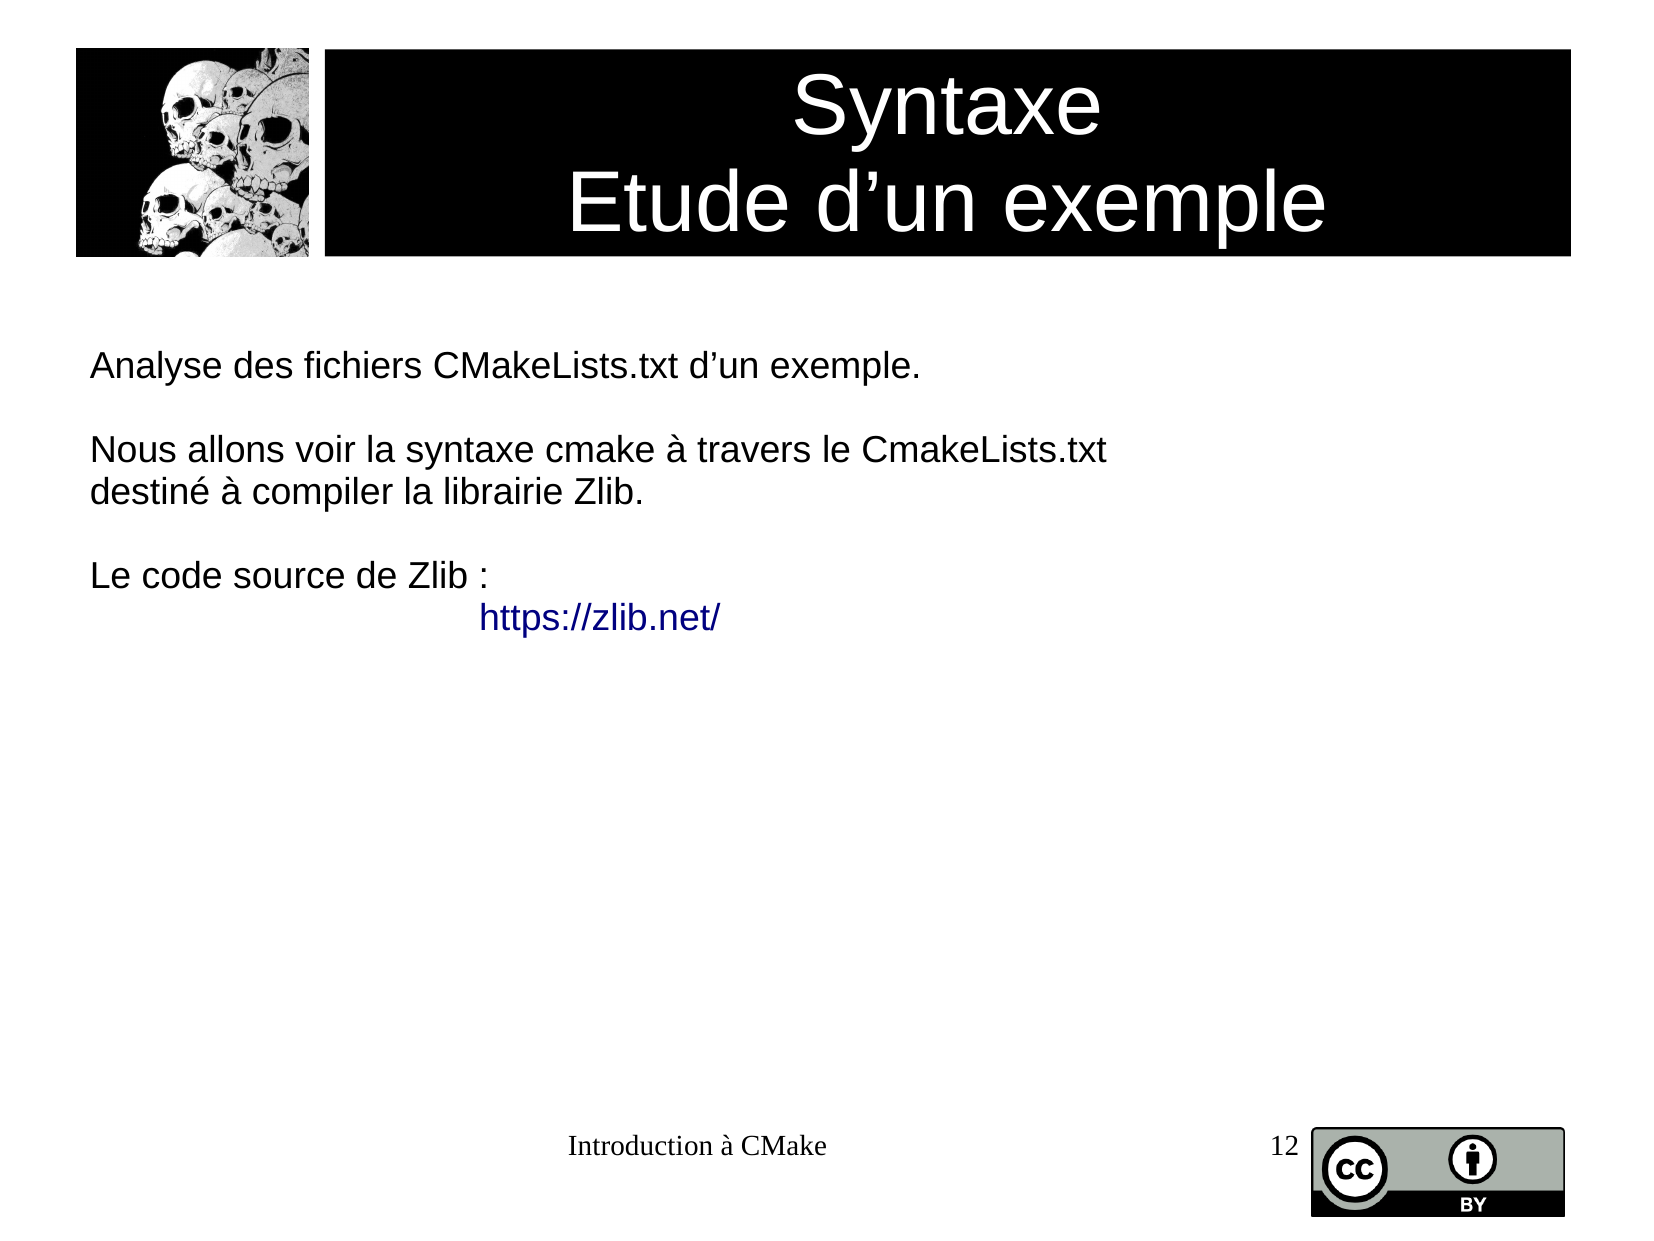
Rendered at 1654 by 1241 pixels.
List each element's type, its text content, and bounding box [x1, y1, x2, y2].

picture [1311, 1127, 1565, 1217]
title Syntaxe Etude d’un exemple [324, 49, 1571, 257]
picture [76, 48, 309, 257]
text_box Analyse des fichiers CMakeLists.txt d’un exemple. Nous allons voir la syntaxe cmake à travers le CmakeLists.txt destiné à compiler la librairie Zlib. Le code source de Zlib : https://zlib.net/ [75, 337, 1126, 647]
